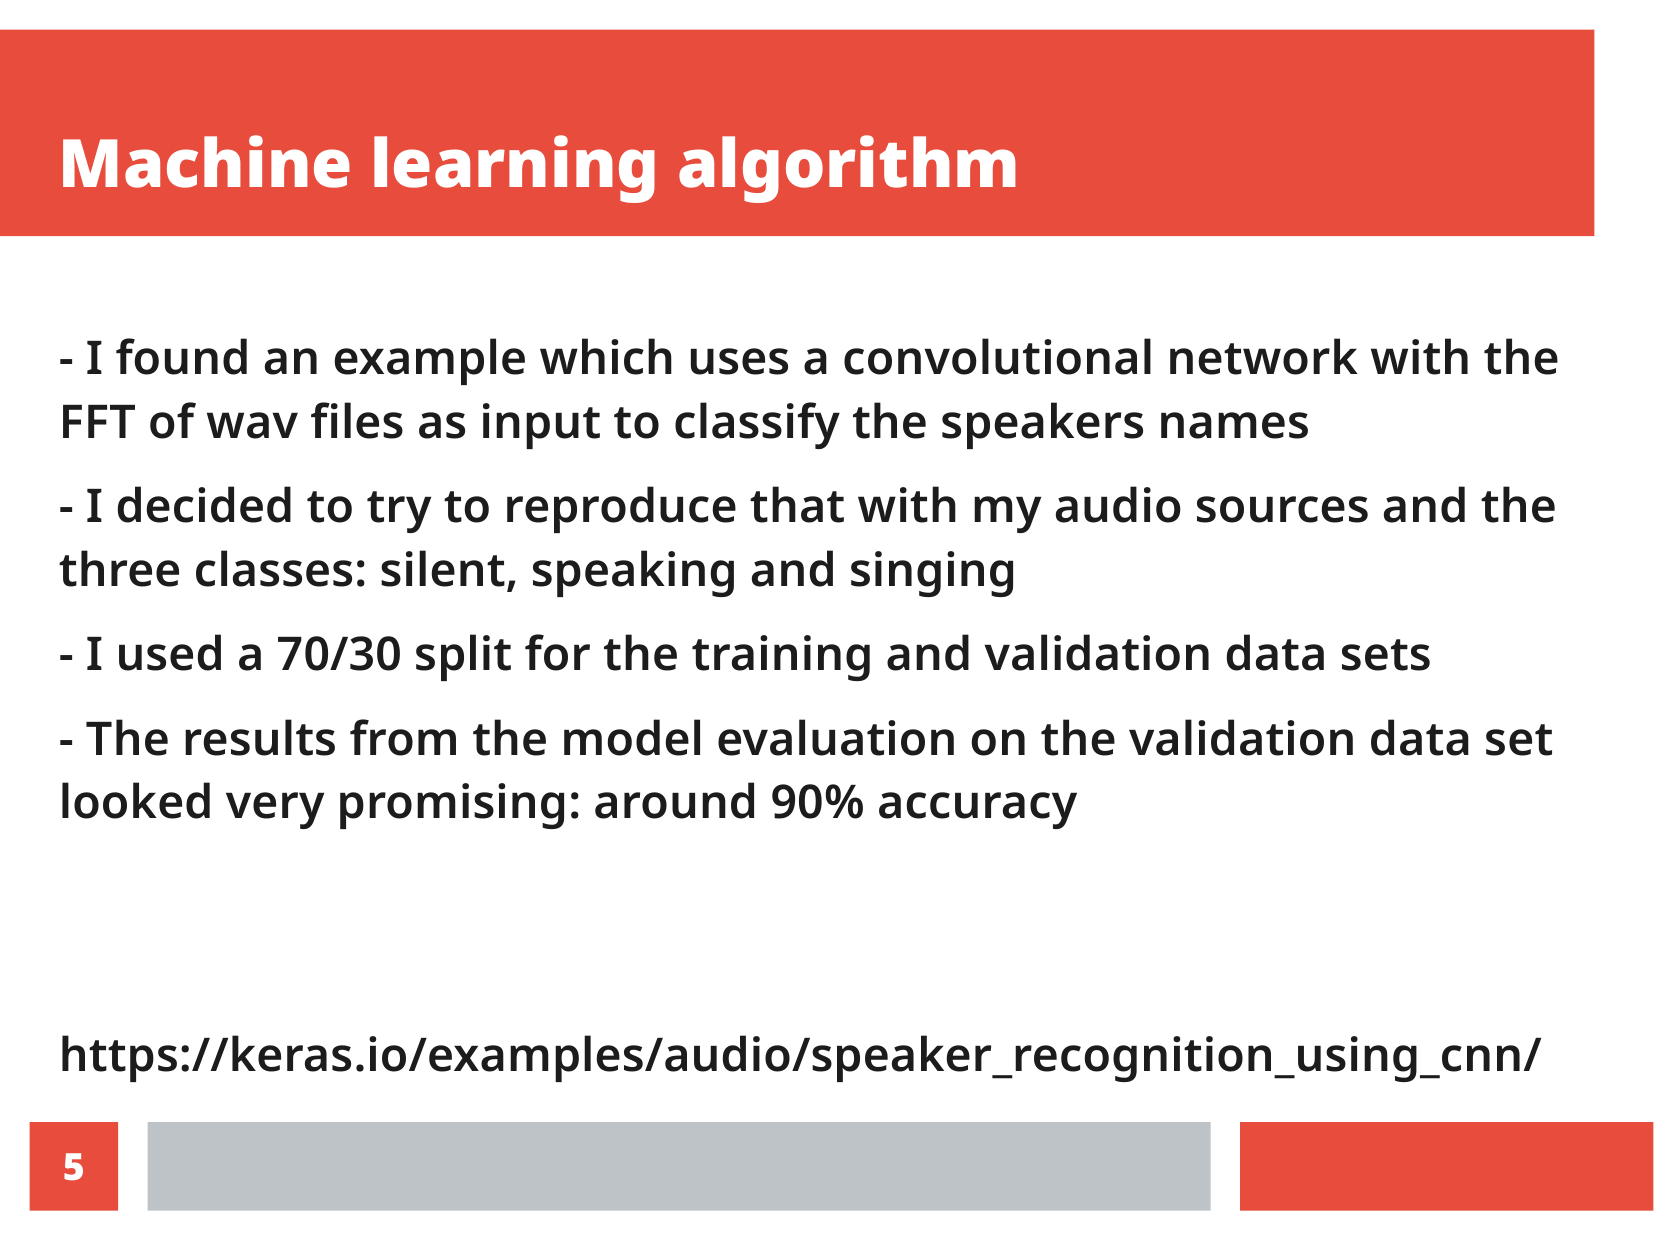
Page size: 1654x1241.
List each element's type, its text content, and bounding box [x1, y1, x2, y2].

title Machine learning algorithm [59, 59, 1595, 207]
list - I found an example which uses a convolutional network with the FFT of wav files as input to classify the speakers names - I decided to try to reproduce that with my audio sources and the three classes: silent, speaking and singing - I used a 70/30 split for the training and validation data sets - The results from the model evaluation on the validation data set looked very promising: around 90% accuracy https://keras.io/examples/audio/speaker_recognition_using_cnn/ [59, 324, 1565, 1093]
